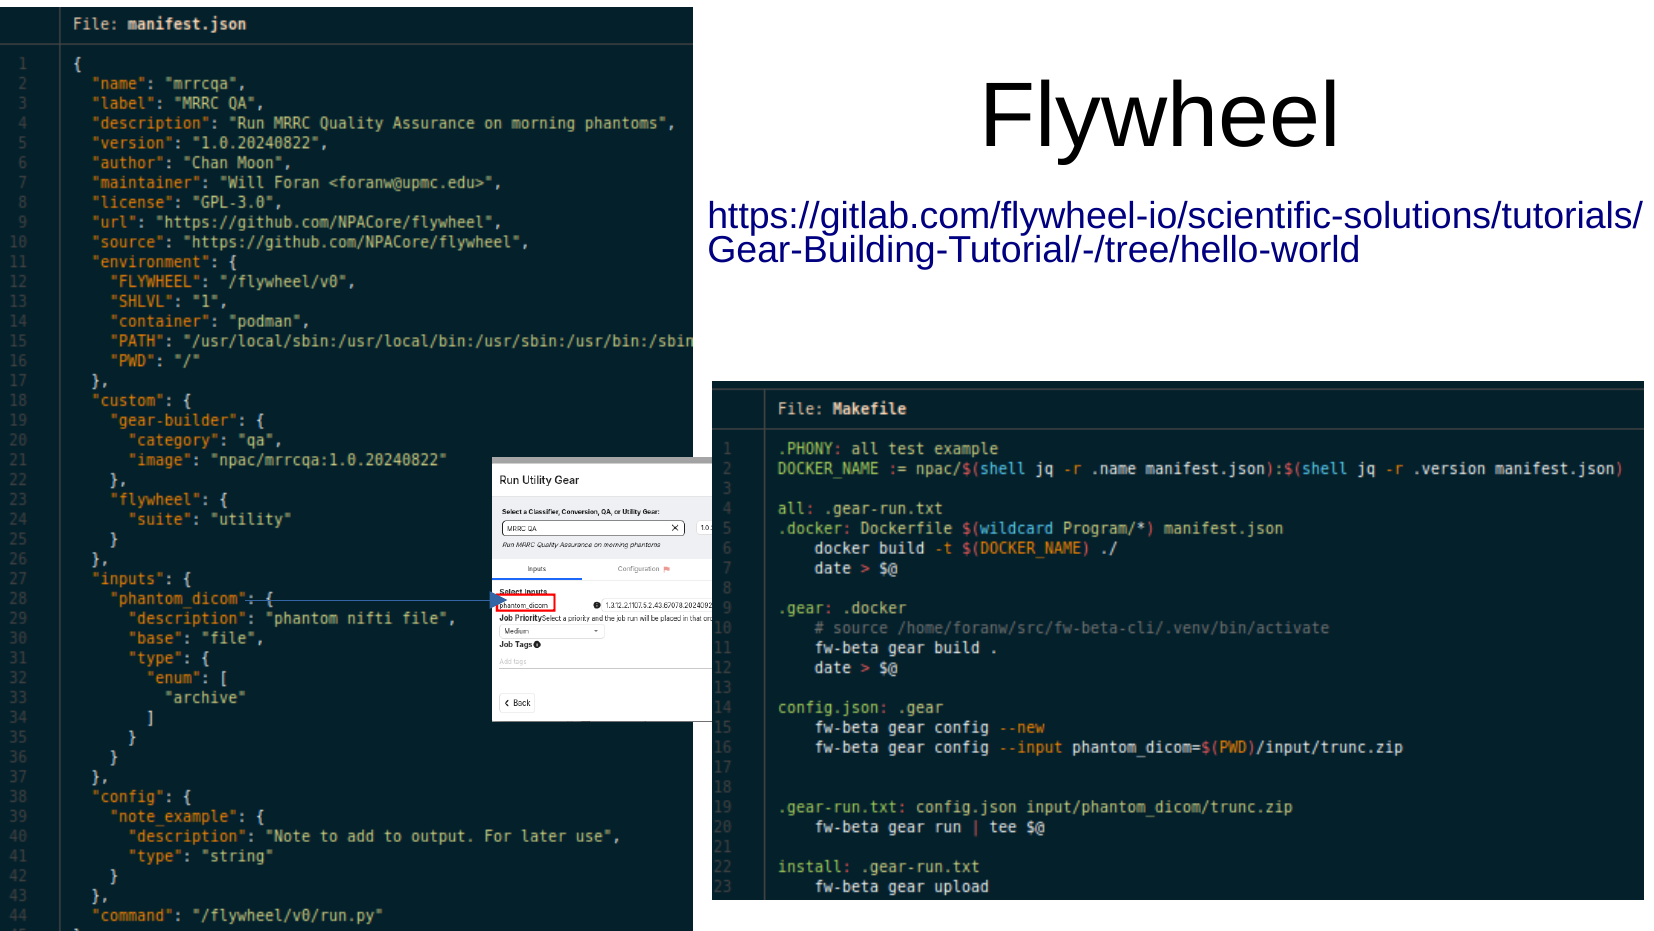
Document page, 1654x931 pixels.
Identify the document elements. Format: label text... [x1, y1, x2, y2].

picture [0, 7, 1644, 931]
title Flywheel [750, 37, 1571, 187]
text_box https://gitlab.com/flywheel-io/scientific-solutions/tutorials/Gear-Building-Tutorial/-/tree/hello-world [692, 187, 1654, 301]
